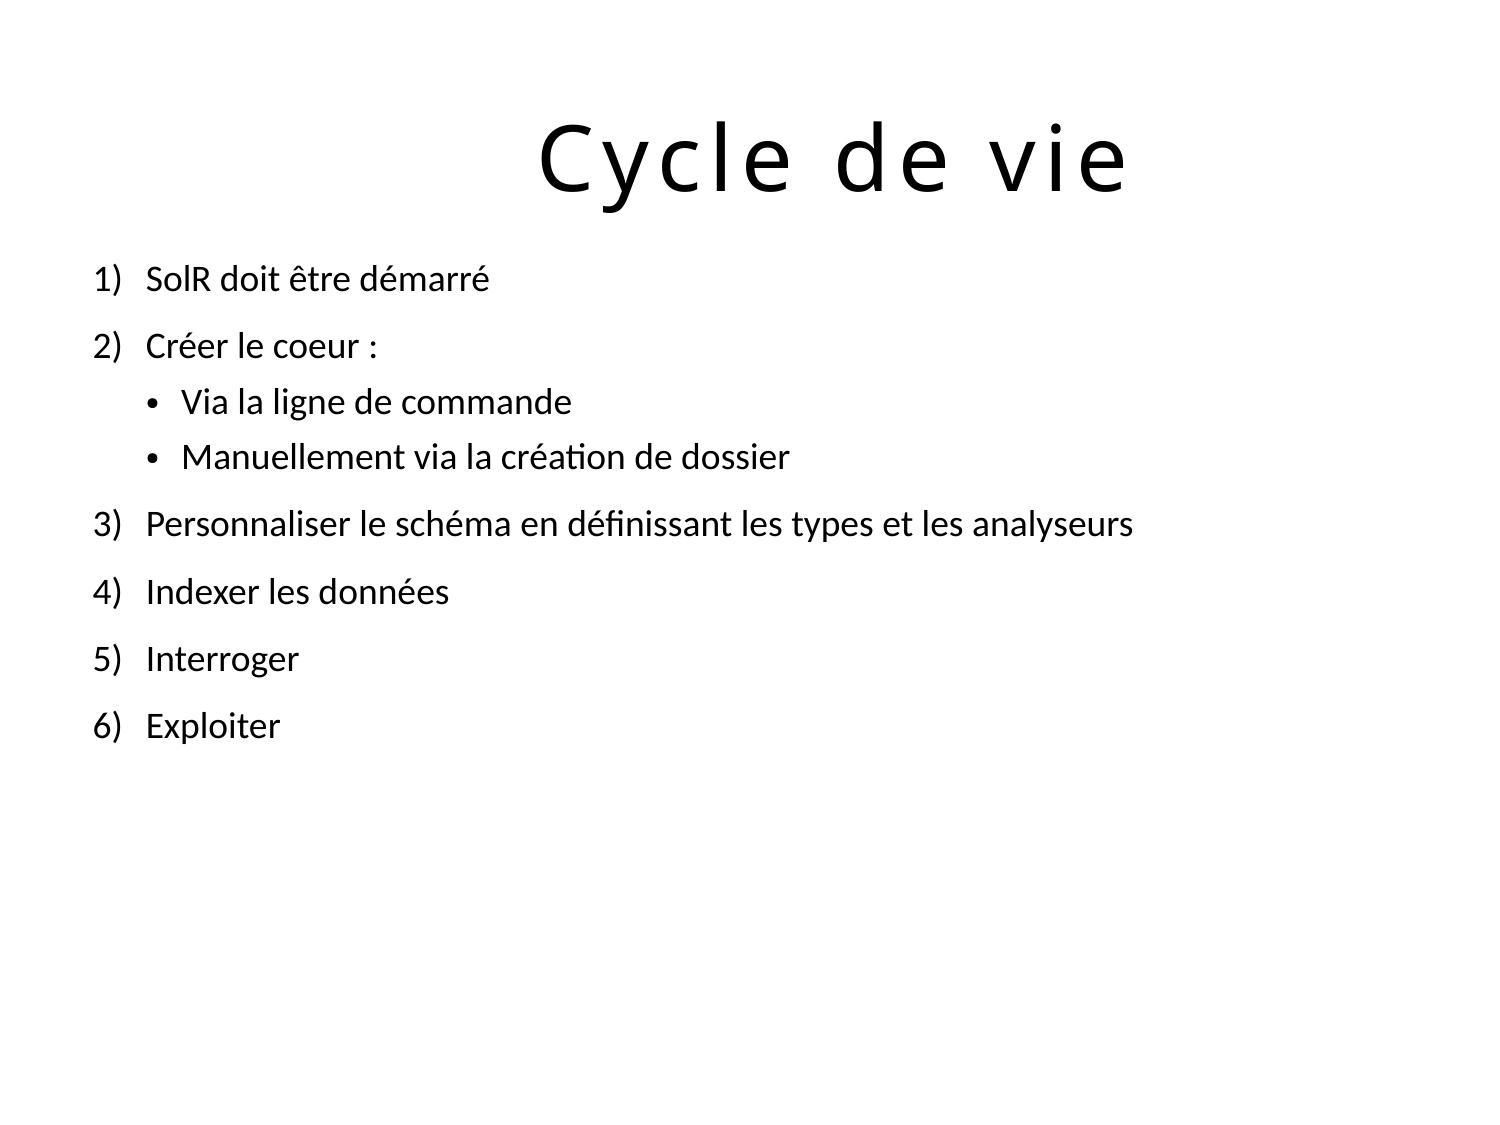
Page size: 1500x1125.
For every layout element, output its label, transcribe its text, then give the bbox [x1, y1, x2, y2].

list SolR doit être démarré Créer le coeur : Via la ligne de commande Manuellement via la création de dossier Personnaliser le schéma en définissant les types et les analyseurs Indexer les données Interroger Exploiter [75, 263, 1425, 916]
title Cycle de vie [59, 76, 1418, 237]
